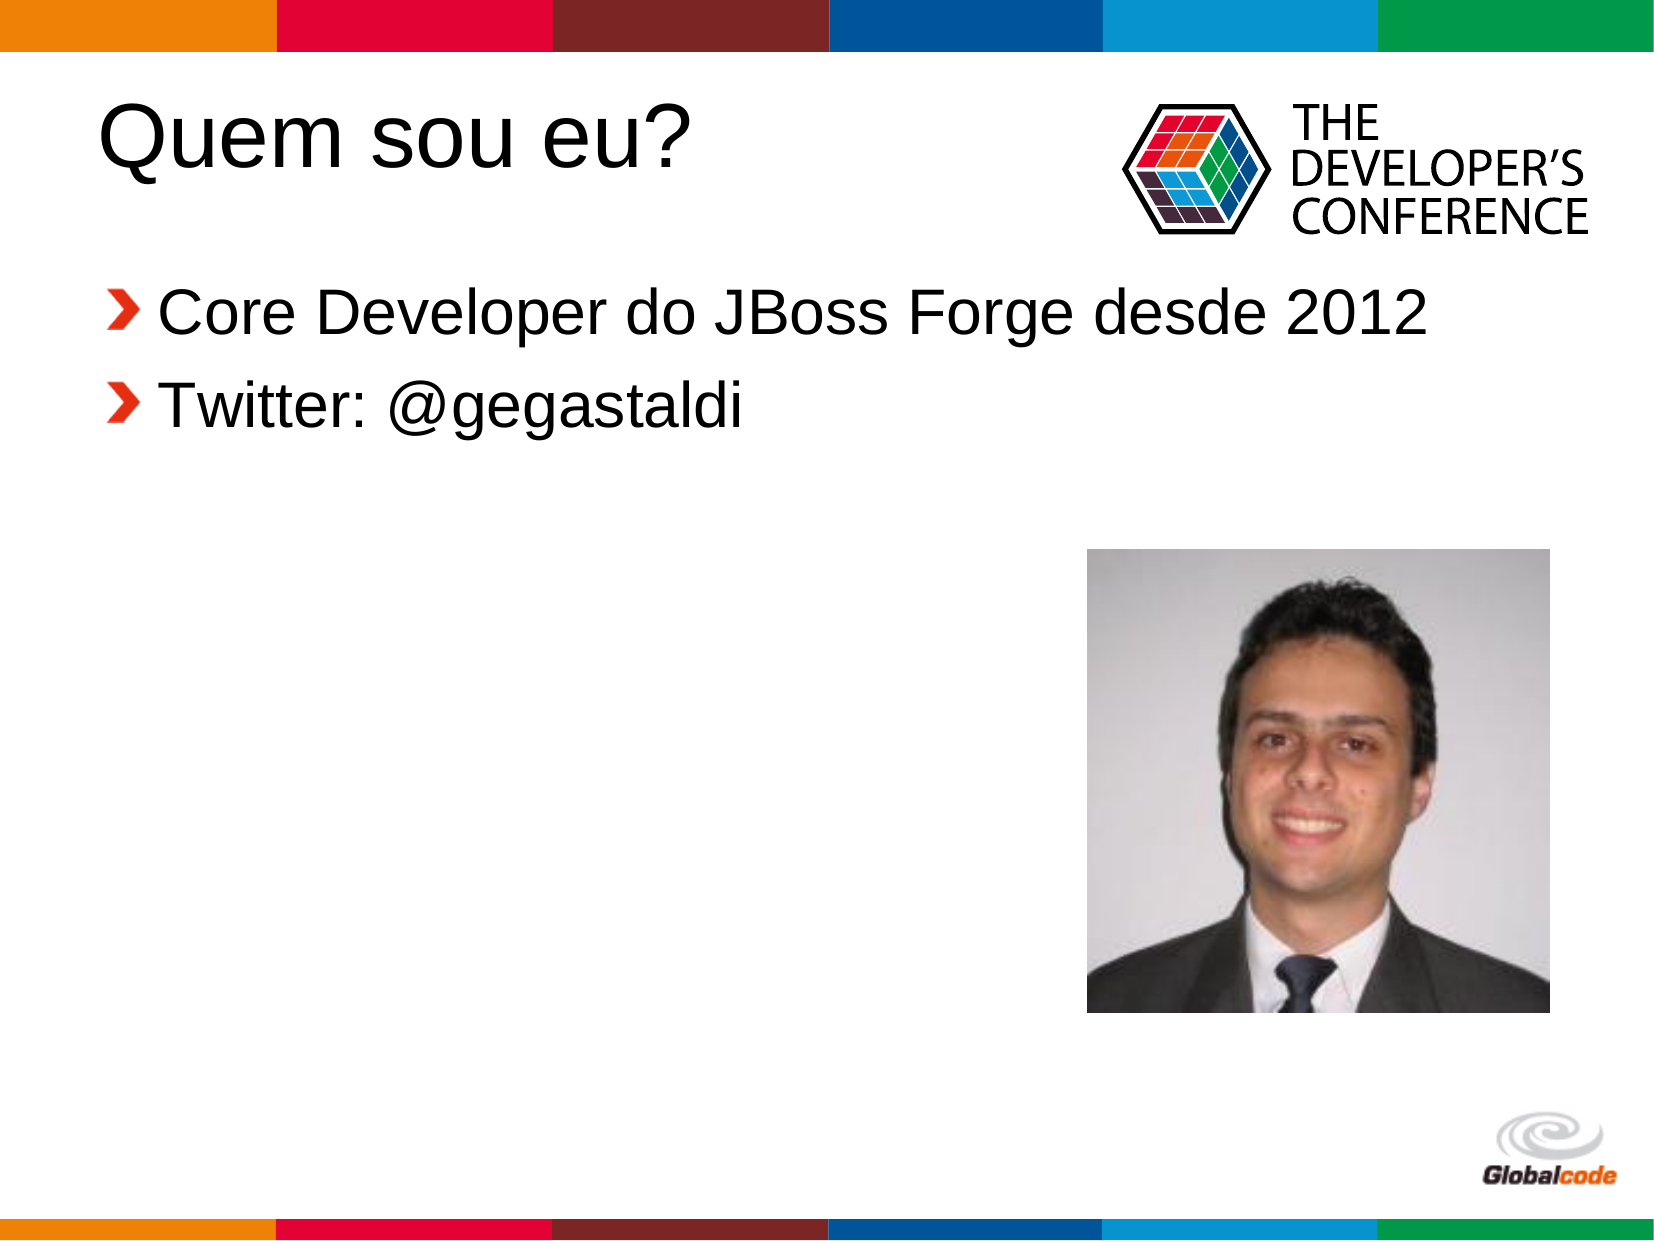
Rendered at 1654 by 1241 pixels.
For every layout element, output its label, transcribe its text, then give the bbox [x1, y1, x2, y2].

list Core Developer do JBoss Forge desde 2012 Twitter: @gegastaldi [86, 262, 1576, 1051]
picture [1087, 549, 1550, 1013]
picture [1464, 1062, 1638, 1219]
title Quem sou eu? [82, 29, 1571, 233]
